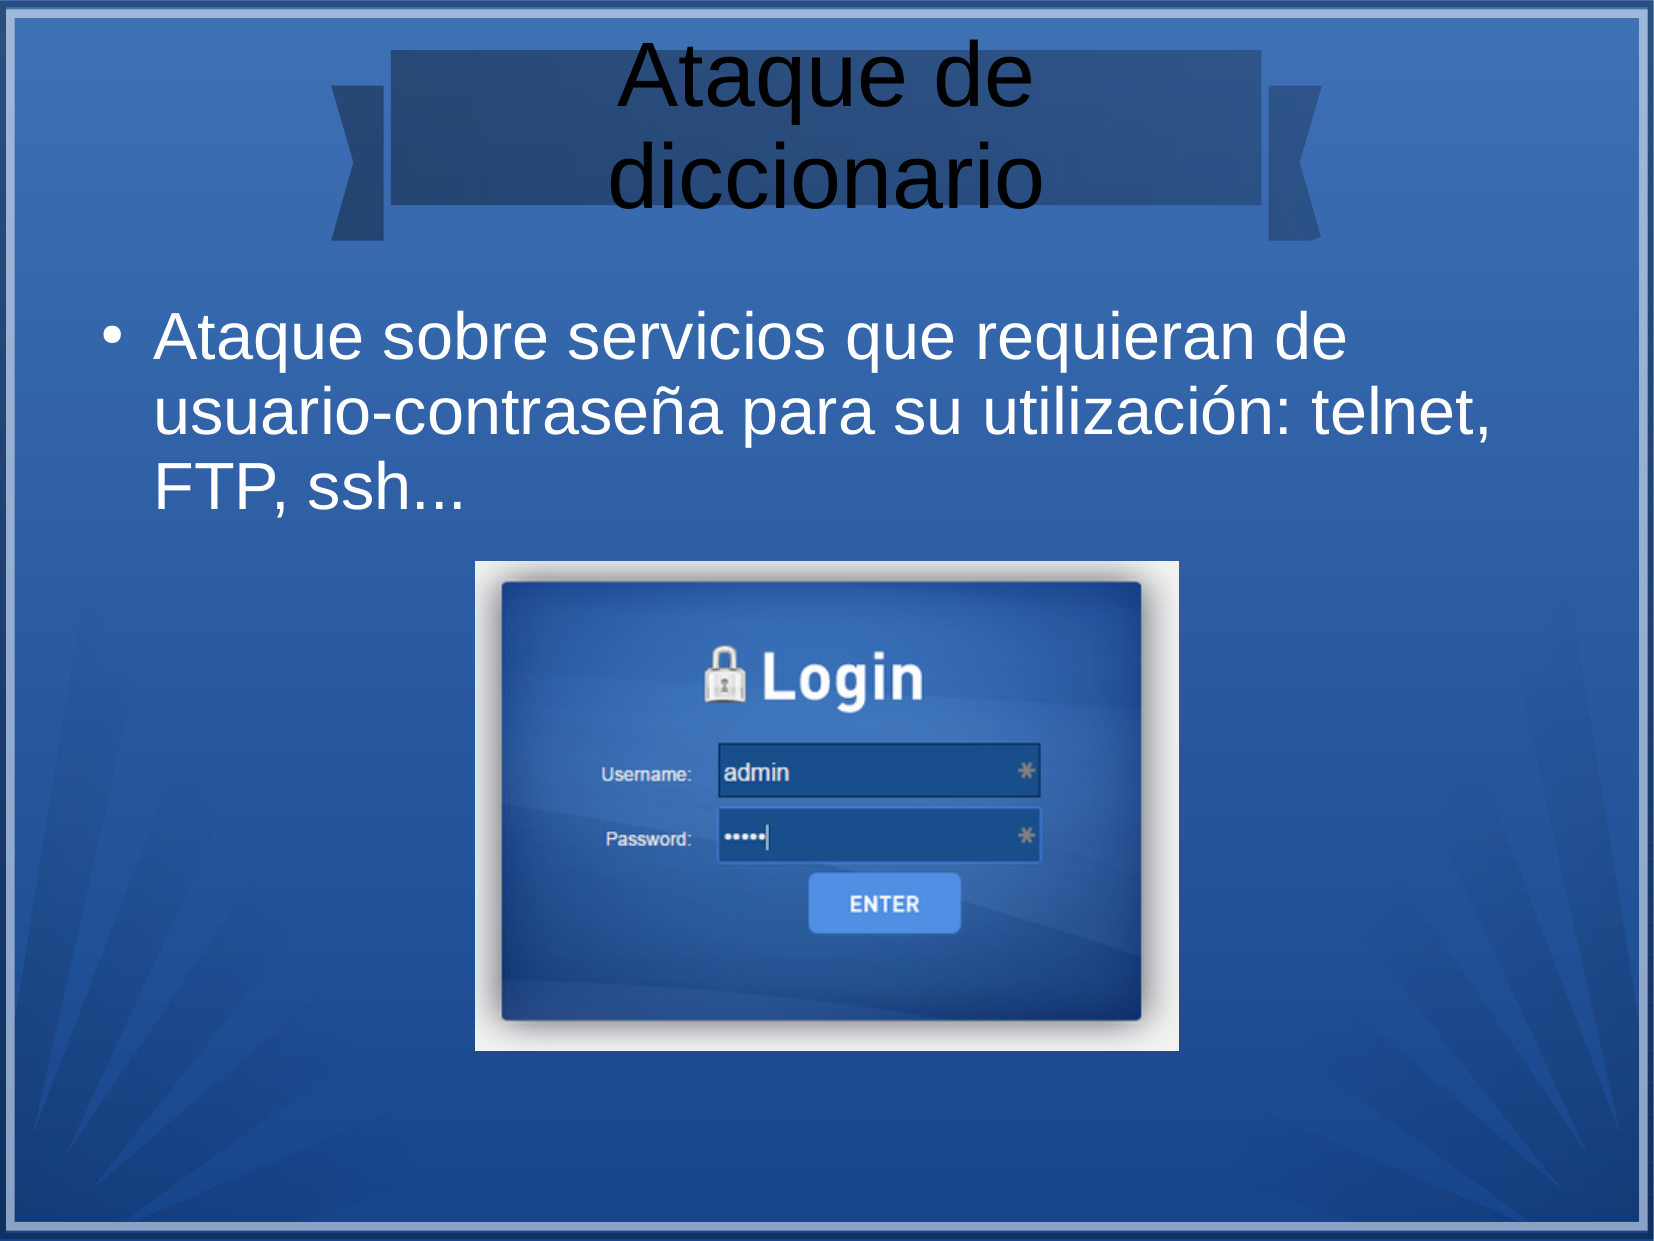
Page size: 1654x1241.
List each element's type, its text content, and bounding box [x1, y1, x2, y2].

title Ataque de diccionario [389, 23, 1264, 229]
list Ataque sobre servicios que requieran de usuario-contraseña para su utilización: telnet, FTP, ssh... [82, 299, 1571, 1241]
picture [475, 561, 1179, 1051]
